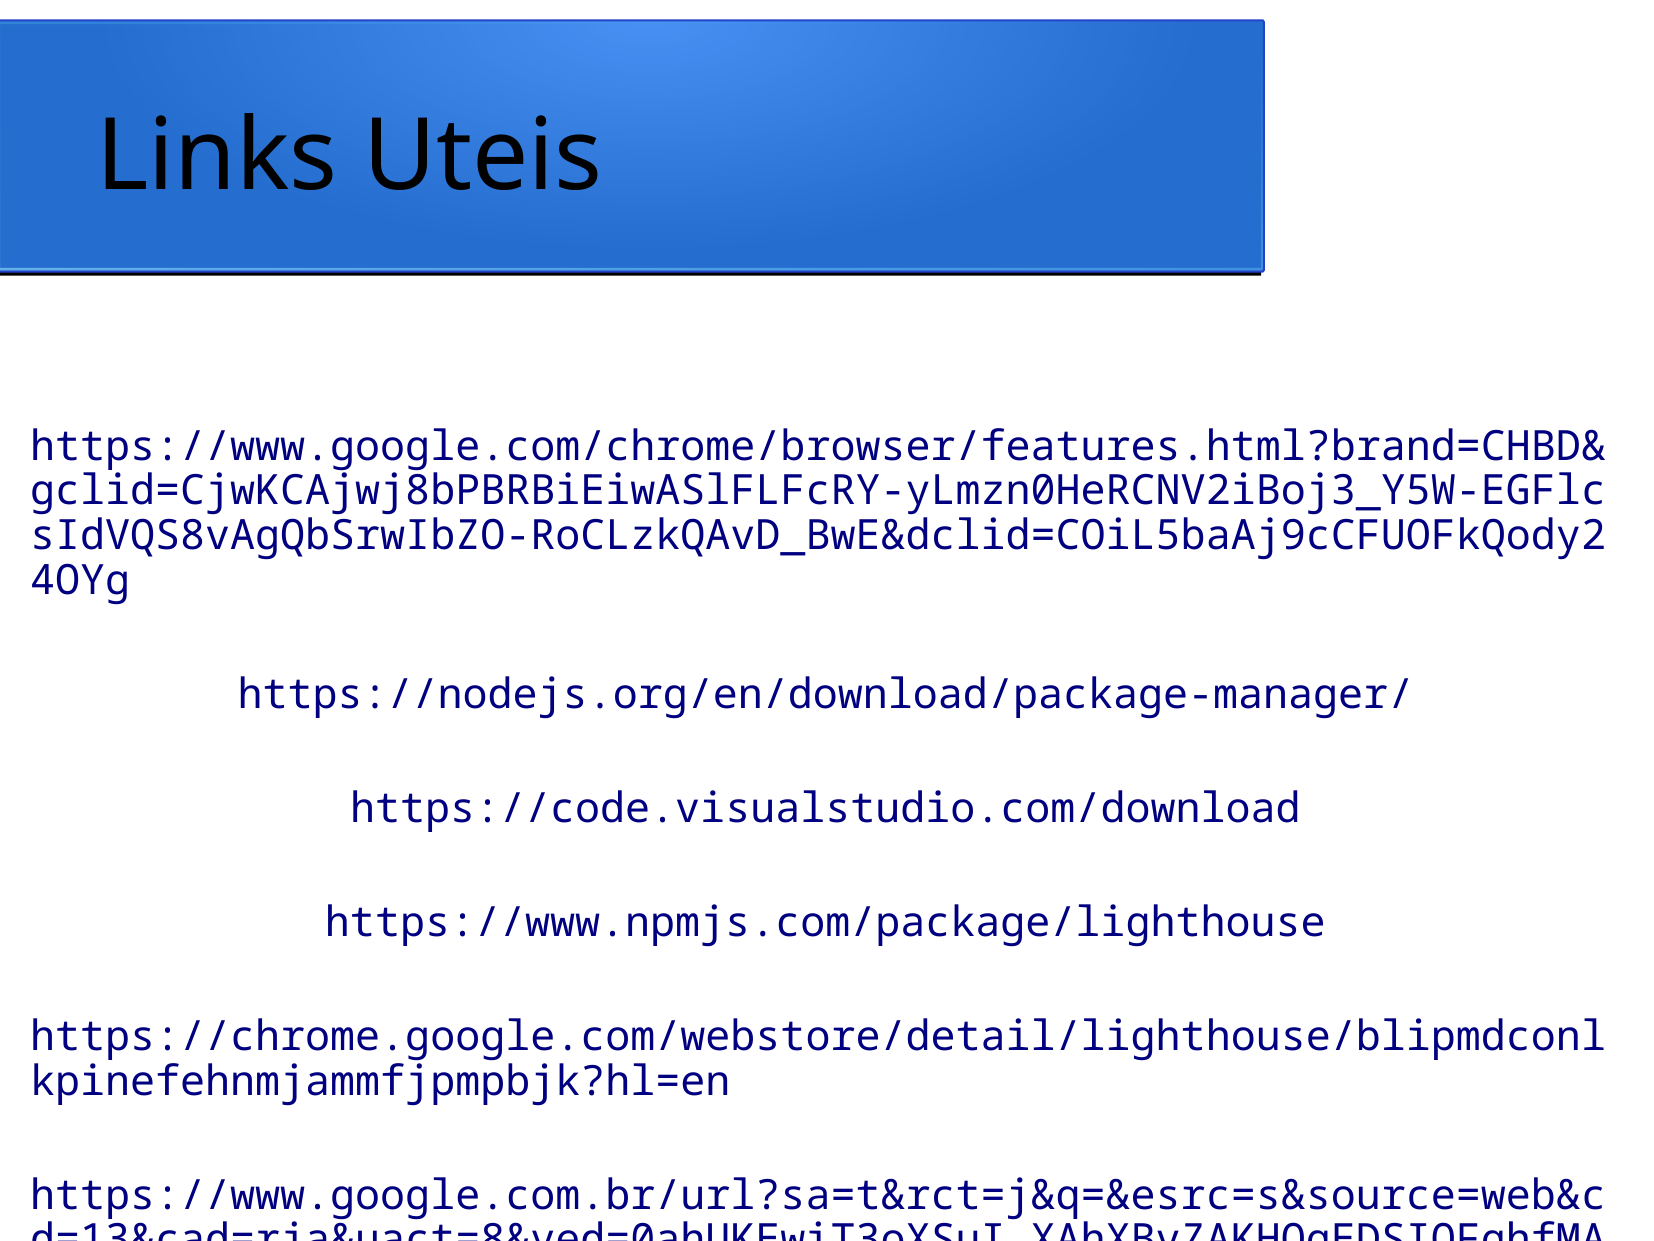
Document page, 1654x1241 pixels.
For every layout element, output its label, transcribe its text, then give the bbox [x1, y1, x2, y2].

text_box Links Uteis [81, 75, 600, 203]
subtitle https://www.google.com/chrome/browser/features.html?brand=CHBD&gclid=CjwKCAjwj8bPBRBiEiwASlFLFcRY-yLmzn0HeRCNV2iBoj3_Y5W-EGFlcsIdVQS8vAgQbSrwIbZO-RoCLzkQAvD_BwE&dclid=COiL5baAj9cCFUOFkQody24OYg https://nodejs.org/en/download/package-manager/ https://code.visualstudio.com/download https://www.npmjs.com/package/lighthouse https://chrome.google.com/webstore/detail/lighthouse/blipmdconlkpinefehnmjammfjpmpbjk?hl=en https://www.google.com.br/url?sa=t&rct=j&q=&esrc=s&source=web&cd=13&cad=rja&uact=8&ved=0ahUKEwiT3oXSuI_XAhXBvZAKHQgEDSIQFghfMAw&url=https%3A%2F%2Fdevelopers.google.com%2Fsearch%2Fdocs%2Fguides%2Fintro-structured-data&usg=AOvVaw1TFhCJLo0P-BmaUrSxFQfn [30, 315, 1621, 1201]
